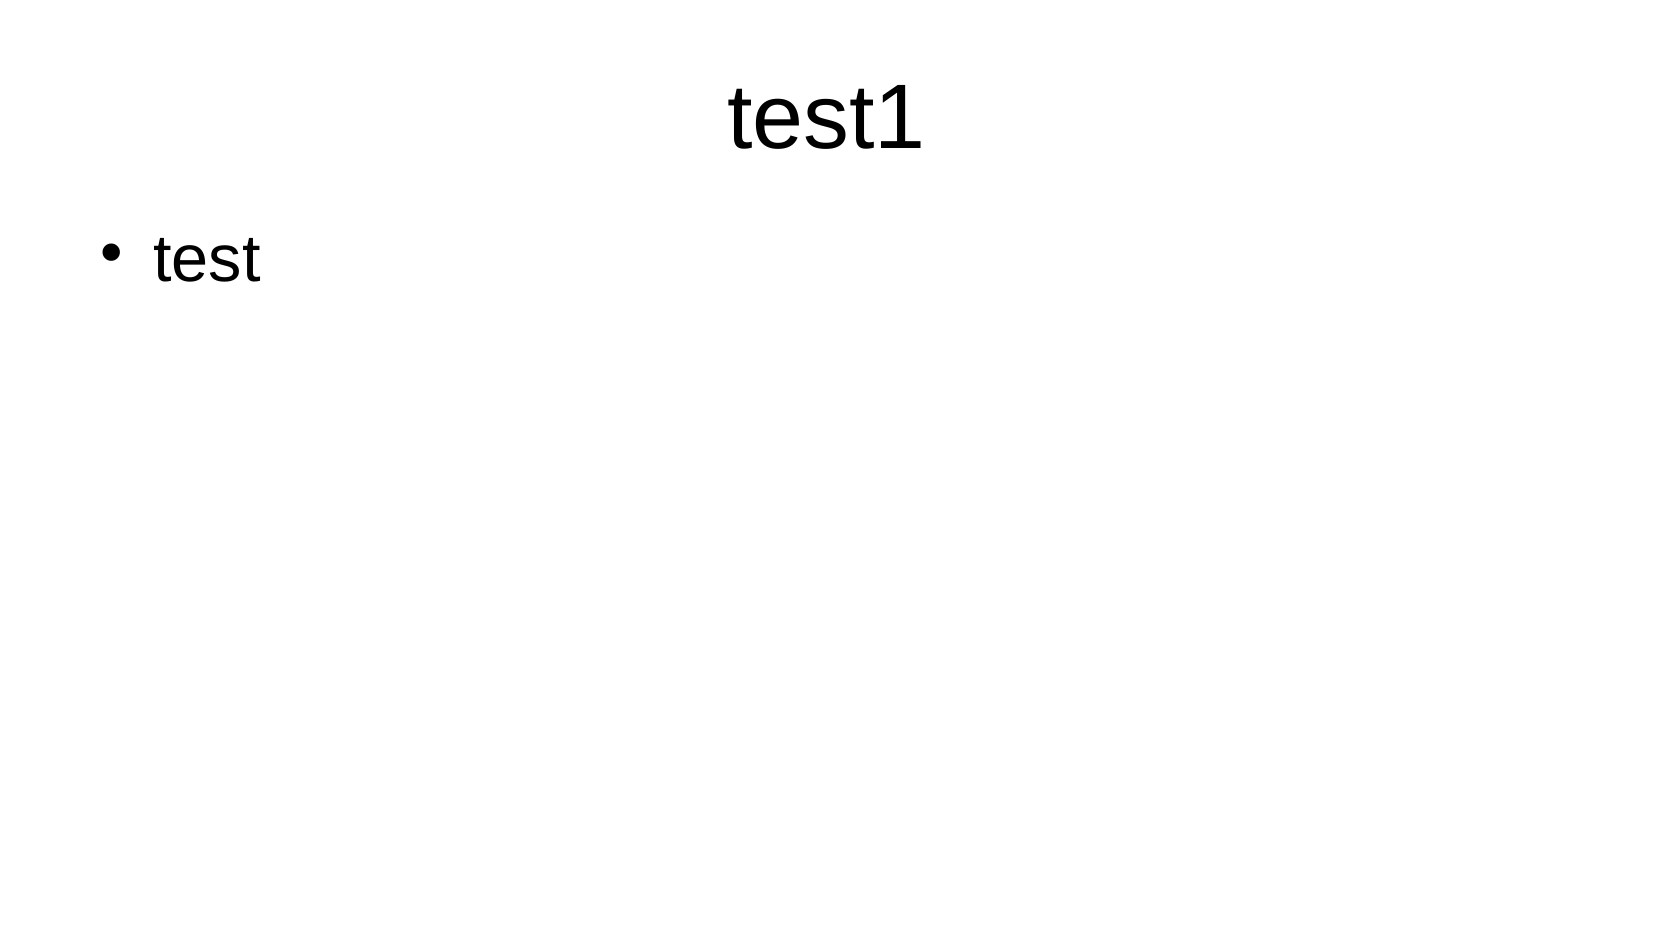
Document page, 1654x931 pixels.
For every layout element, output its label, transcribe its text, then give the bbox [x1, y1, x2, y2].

list test [82, 217, 1571, 758]
title test1 [82, 36, 1571, 193]
